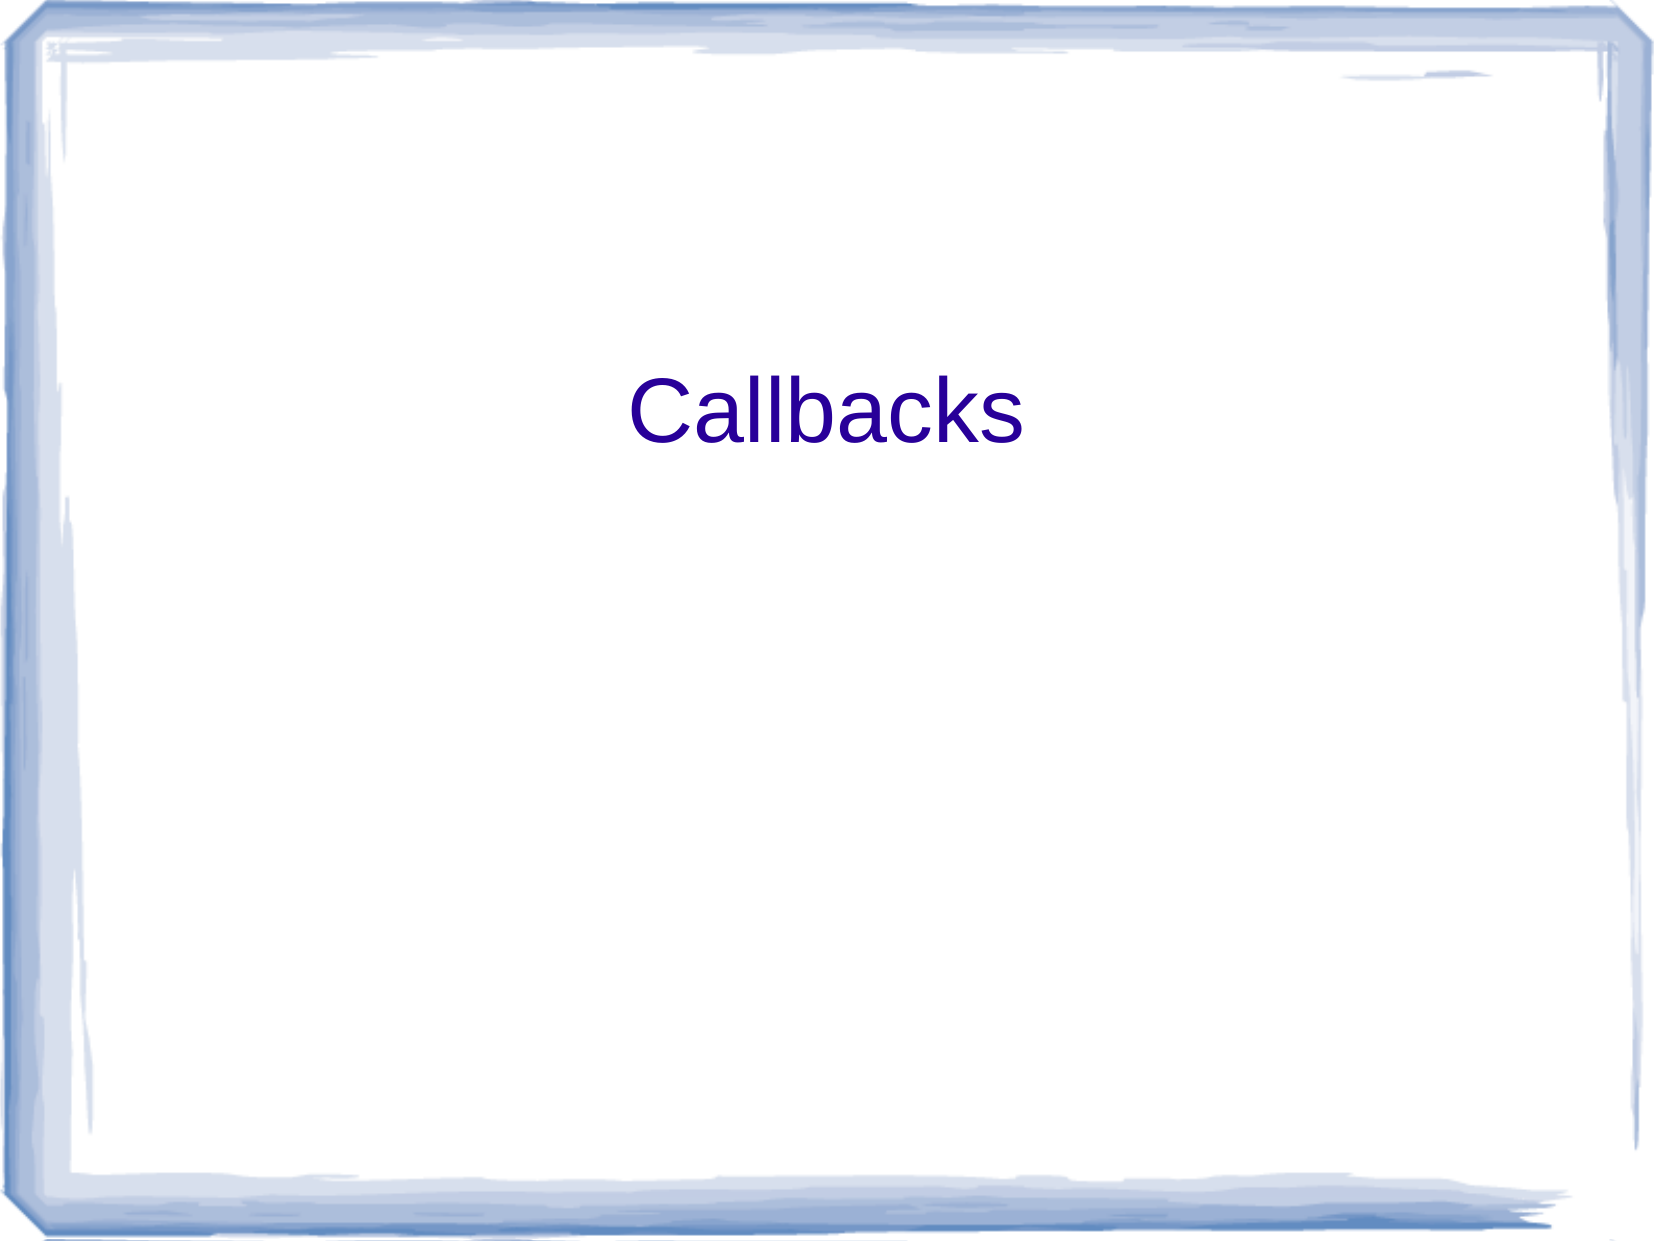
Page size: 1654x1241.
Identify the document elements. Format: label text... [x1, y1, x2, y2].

title Callbacks [82, 307, 1571, 515]
picture [0, 0, 1654, 1241]
